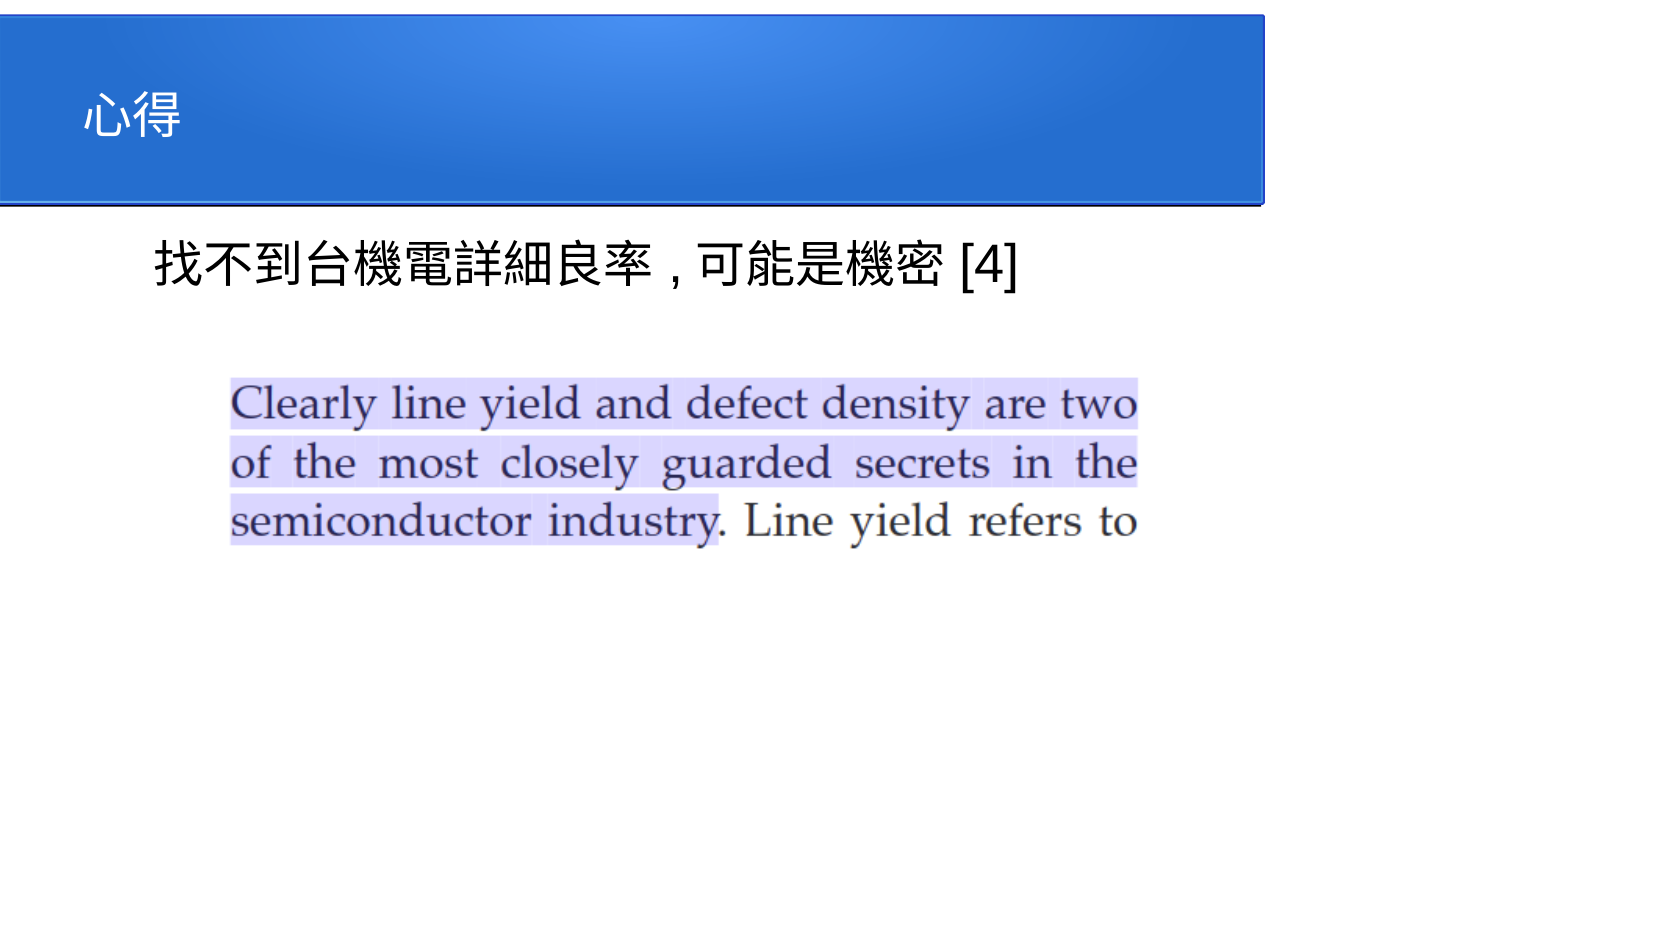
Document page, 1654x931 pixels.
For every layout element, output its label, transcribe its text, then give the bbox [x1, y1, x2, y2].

title 心得 [82, 35, 1235, 189]
picture [142, 295, 1182, 558]
list 找不到台機電詳細良率,可能是機密[4] [82, 224, 1571, 764]
